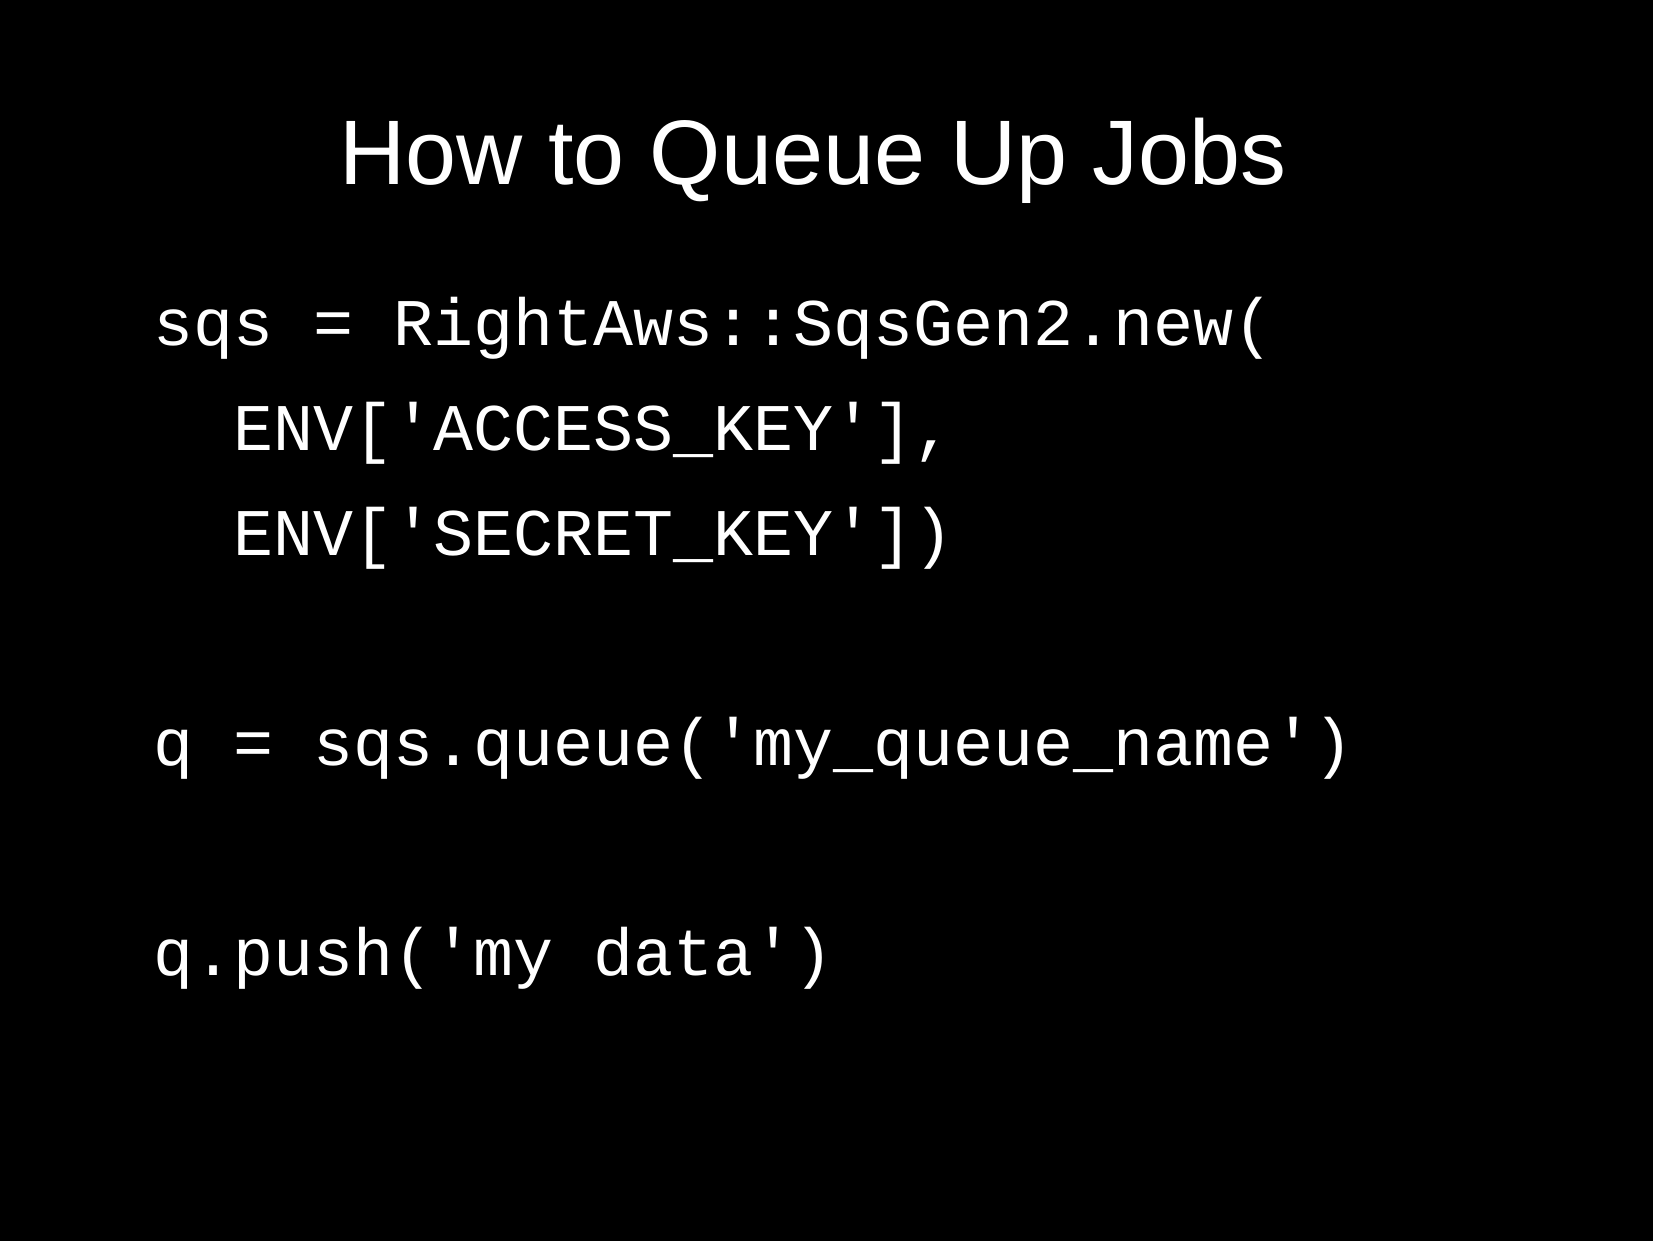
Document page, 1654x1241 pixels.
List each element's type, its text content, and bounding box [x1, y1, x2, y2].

title How to Queue Up Jobs [82, 49, 1571, 257]
list sqs = RightAws::SqsGen2.new( ENV['ACCESS_KEY'], ENV['SECRET_KEY']) q = sqs.queue('my_queue_name') q.push('my data') [82, 290, 1571, 1109]
